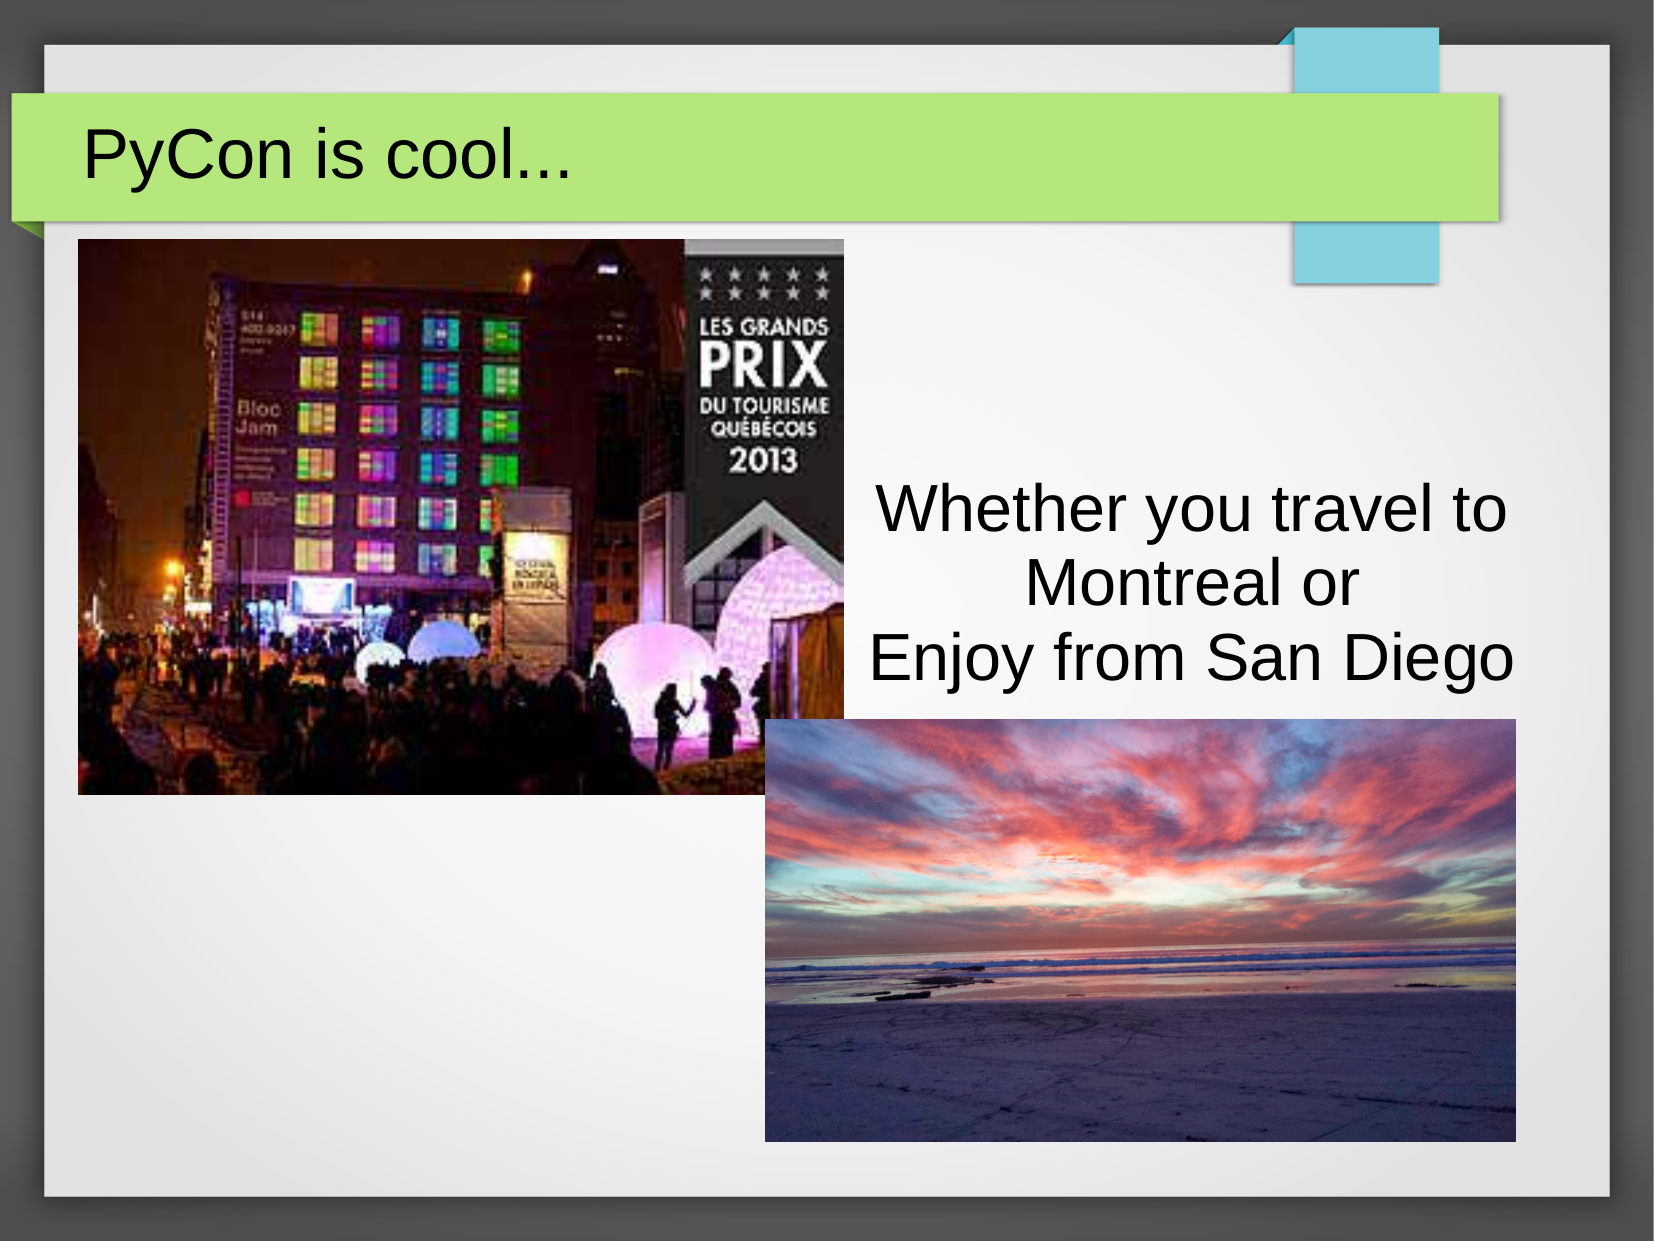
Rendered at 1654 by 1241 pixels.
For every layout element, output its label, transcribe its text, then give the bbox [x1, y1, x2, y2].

title PyCon is cool... [82, 94, 1264, 213]
subtitle Whether you travel to Montreal or Enjoy from San Diego [844, 370, 1621, 796]
picture [0, 0, 1654, 1241]
